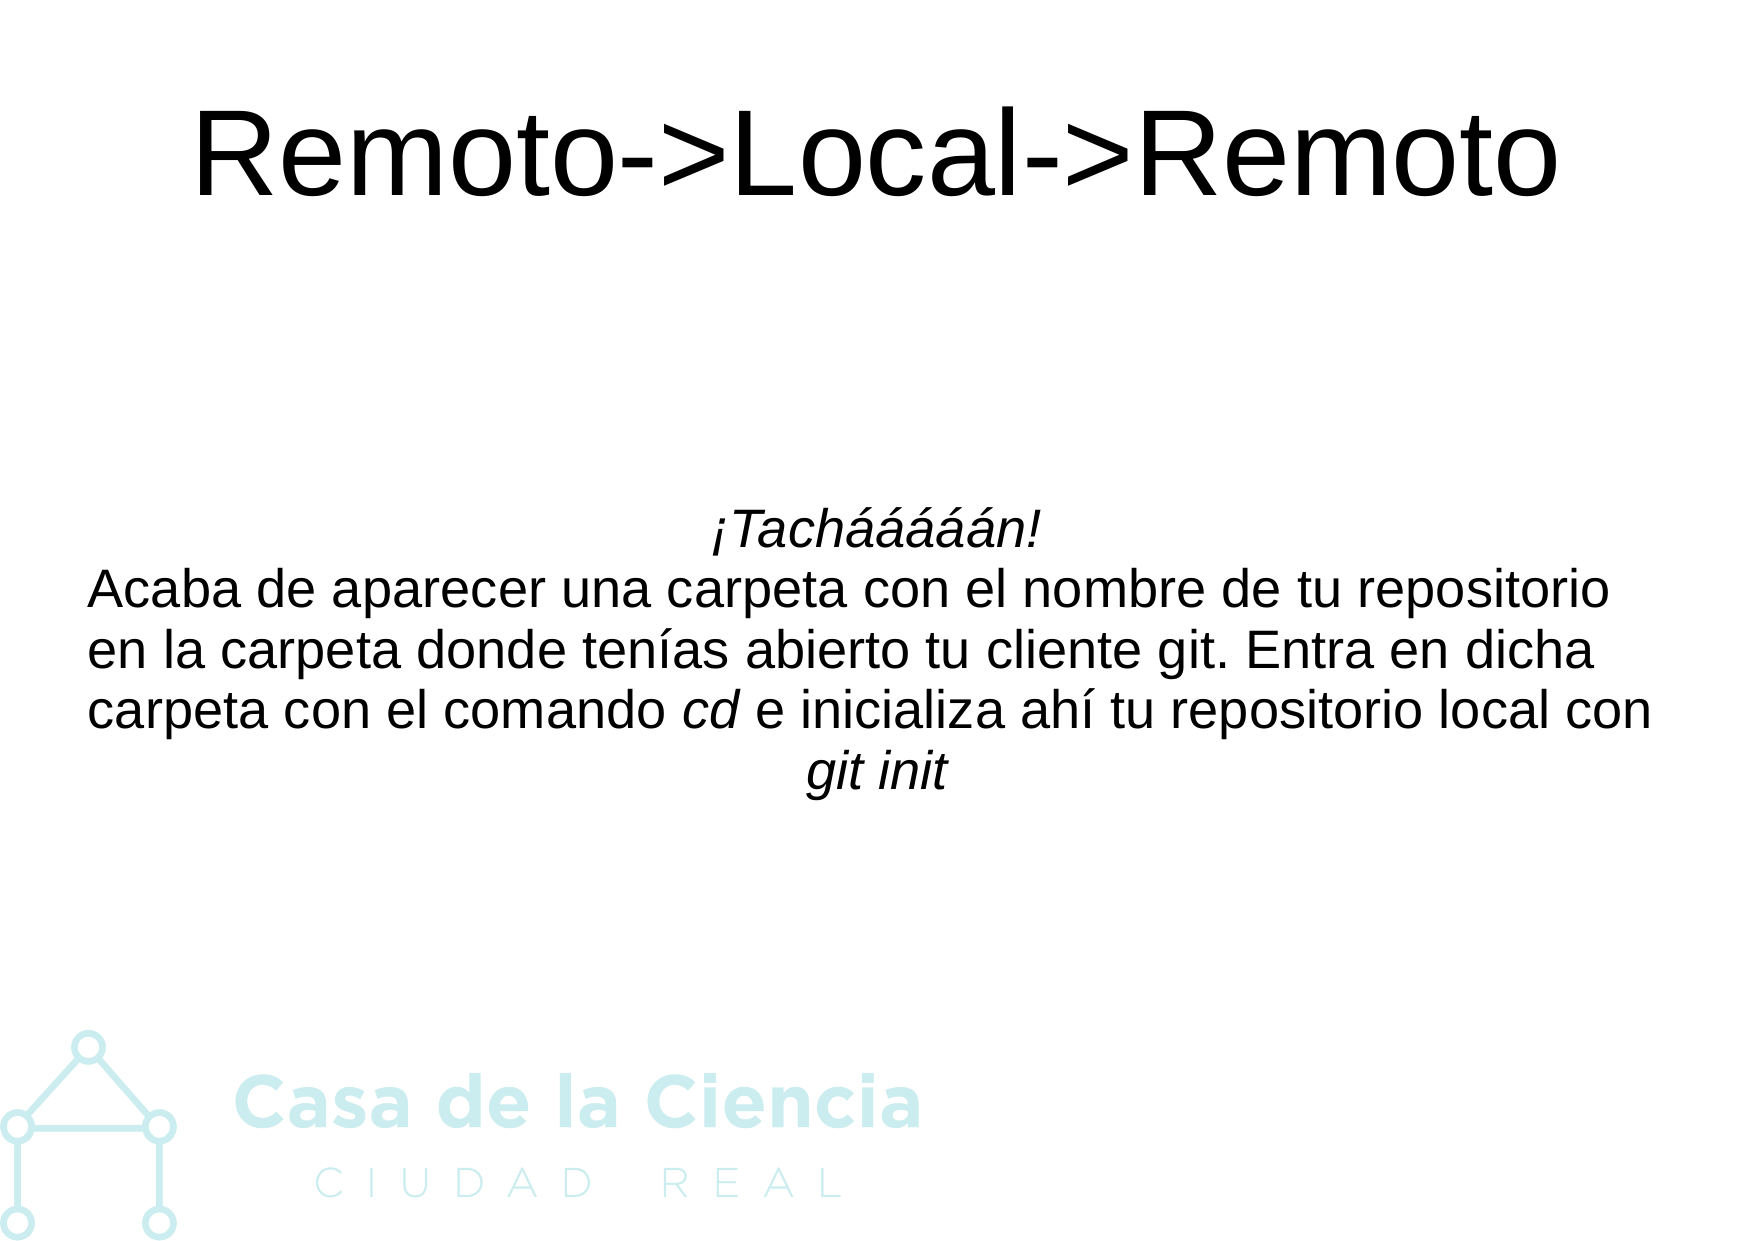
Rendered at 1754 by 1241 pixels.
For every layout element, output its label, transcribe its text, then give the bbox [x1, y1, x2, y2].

subtitle ¡Tachááááán! Acaba de aparecer una carpeta con el nombre de tu repositorio en la carpeta donde tenías abierto tu cliente git. Entra en dicha carpeta con el comando cd e inicializa ahí tu repositorio local con git init [87, 290, 1667, 1010]
title Remoto->Local->Remoto [87, 49, 1667, 257]
